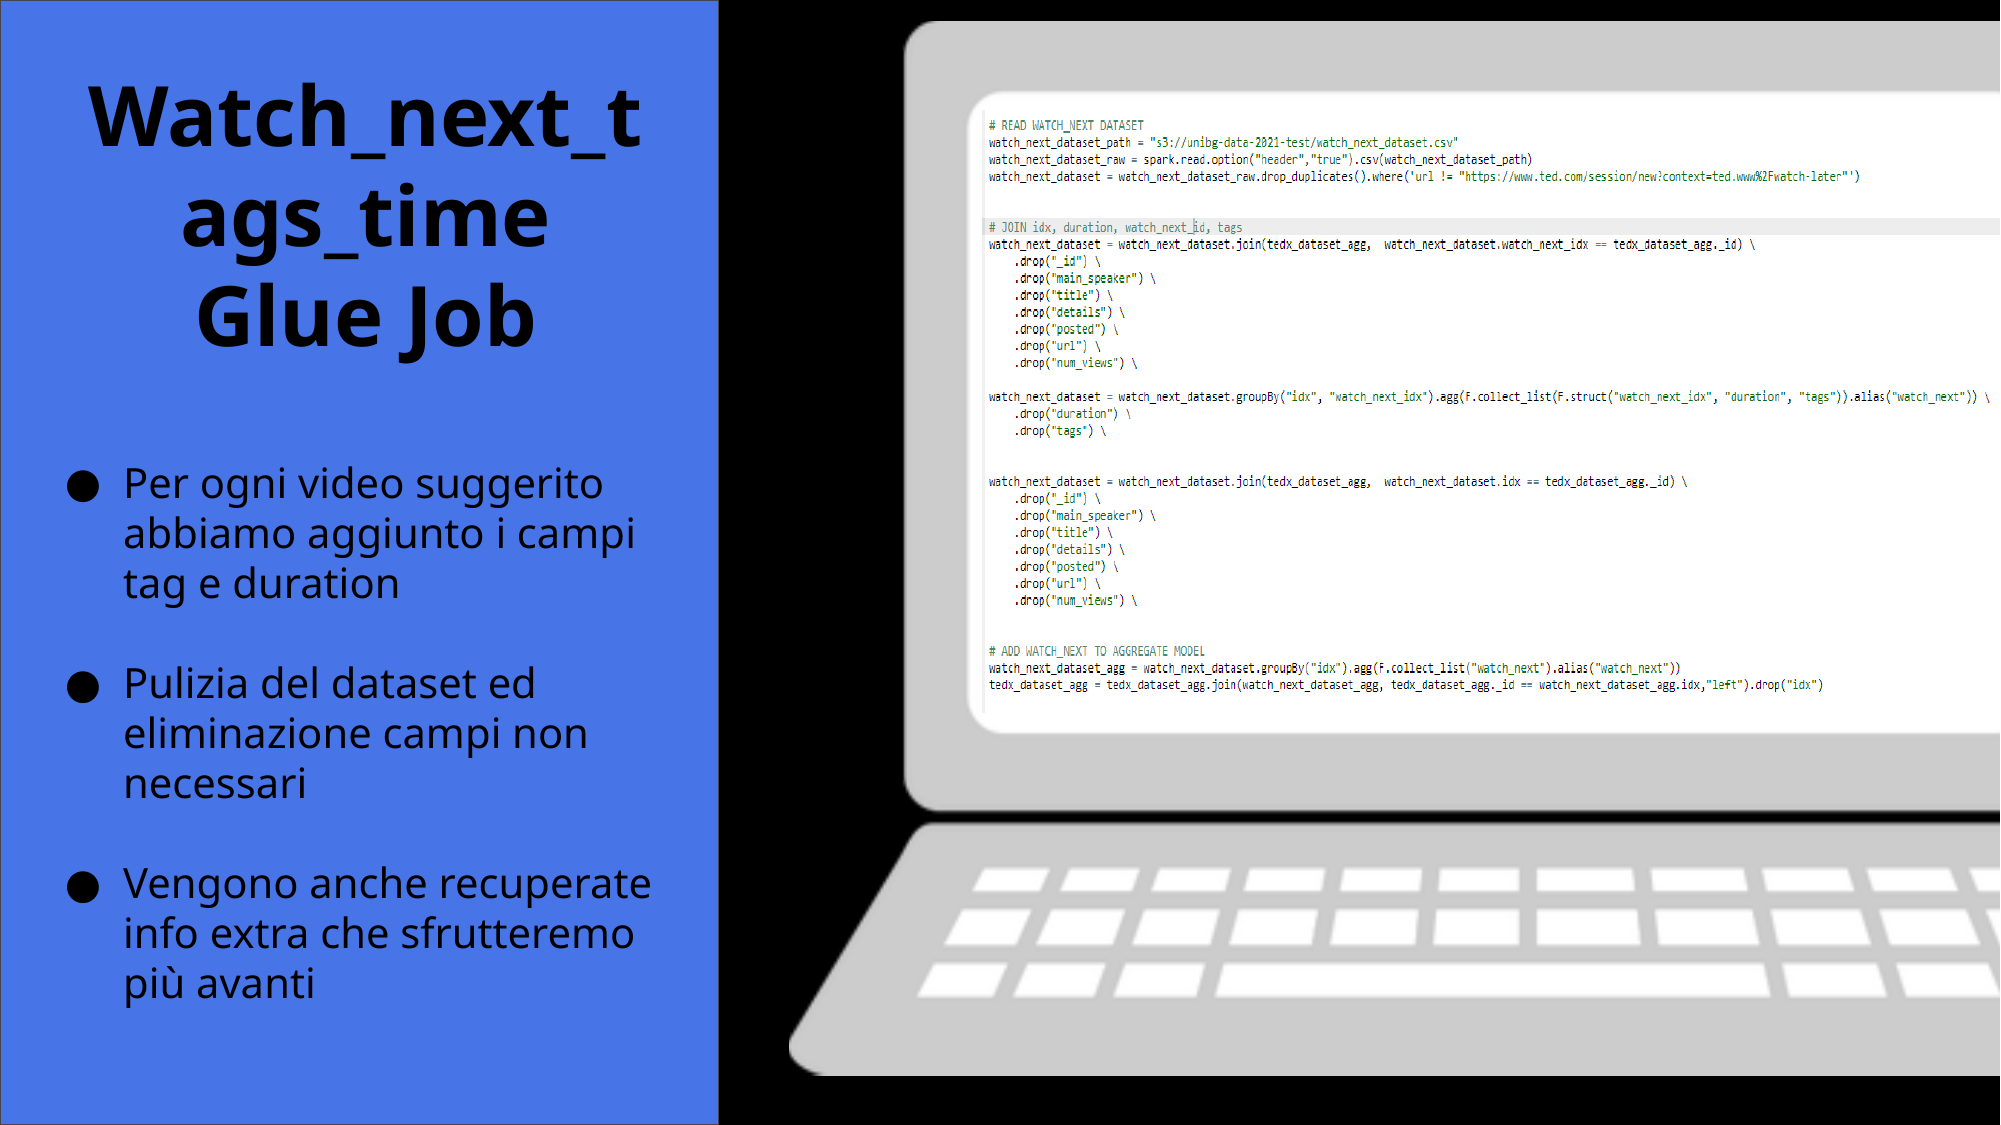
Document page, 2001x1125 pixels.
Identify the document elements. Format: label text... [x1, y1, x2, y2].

text_box [0, 0, 719, 1125]
text_box Watch_next_tags_time Glue Job [69, 47, 662, 378]
text_box Per ogni video suggerito abbiamo aggiunto i campi tag e duration Pulizia del dataset ed eliminazione campi non necessari Vengono anche recuperate info extra che sfrutteremo più avanti [33, 441, 699, 1023]
picture [789, 21, 2000, 1076]
